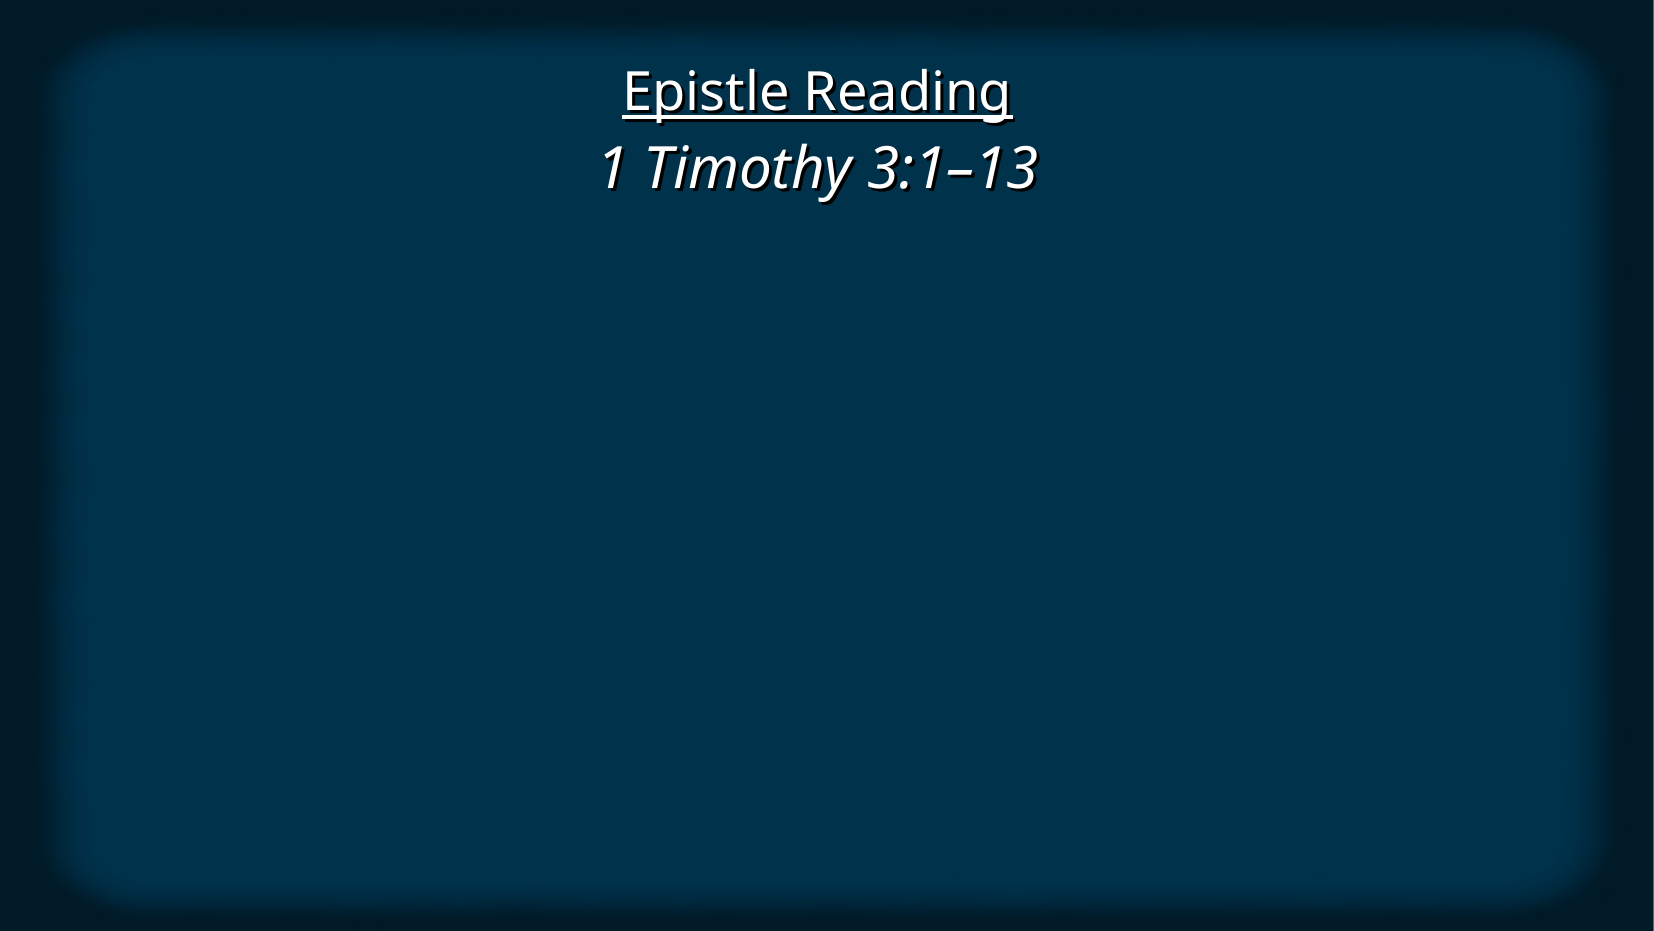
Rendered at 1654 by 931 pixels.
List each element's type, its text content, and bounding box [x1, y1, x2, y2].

text_box Epistle Reading 1 Timothy 3:1–13 [105, 45, 1531, 209]
picture [0, 0, 1654, 931]
